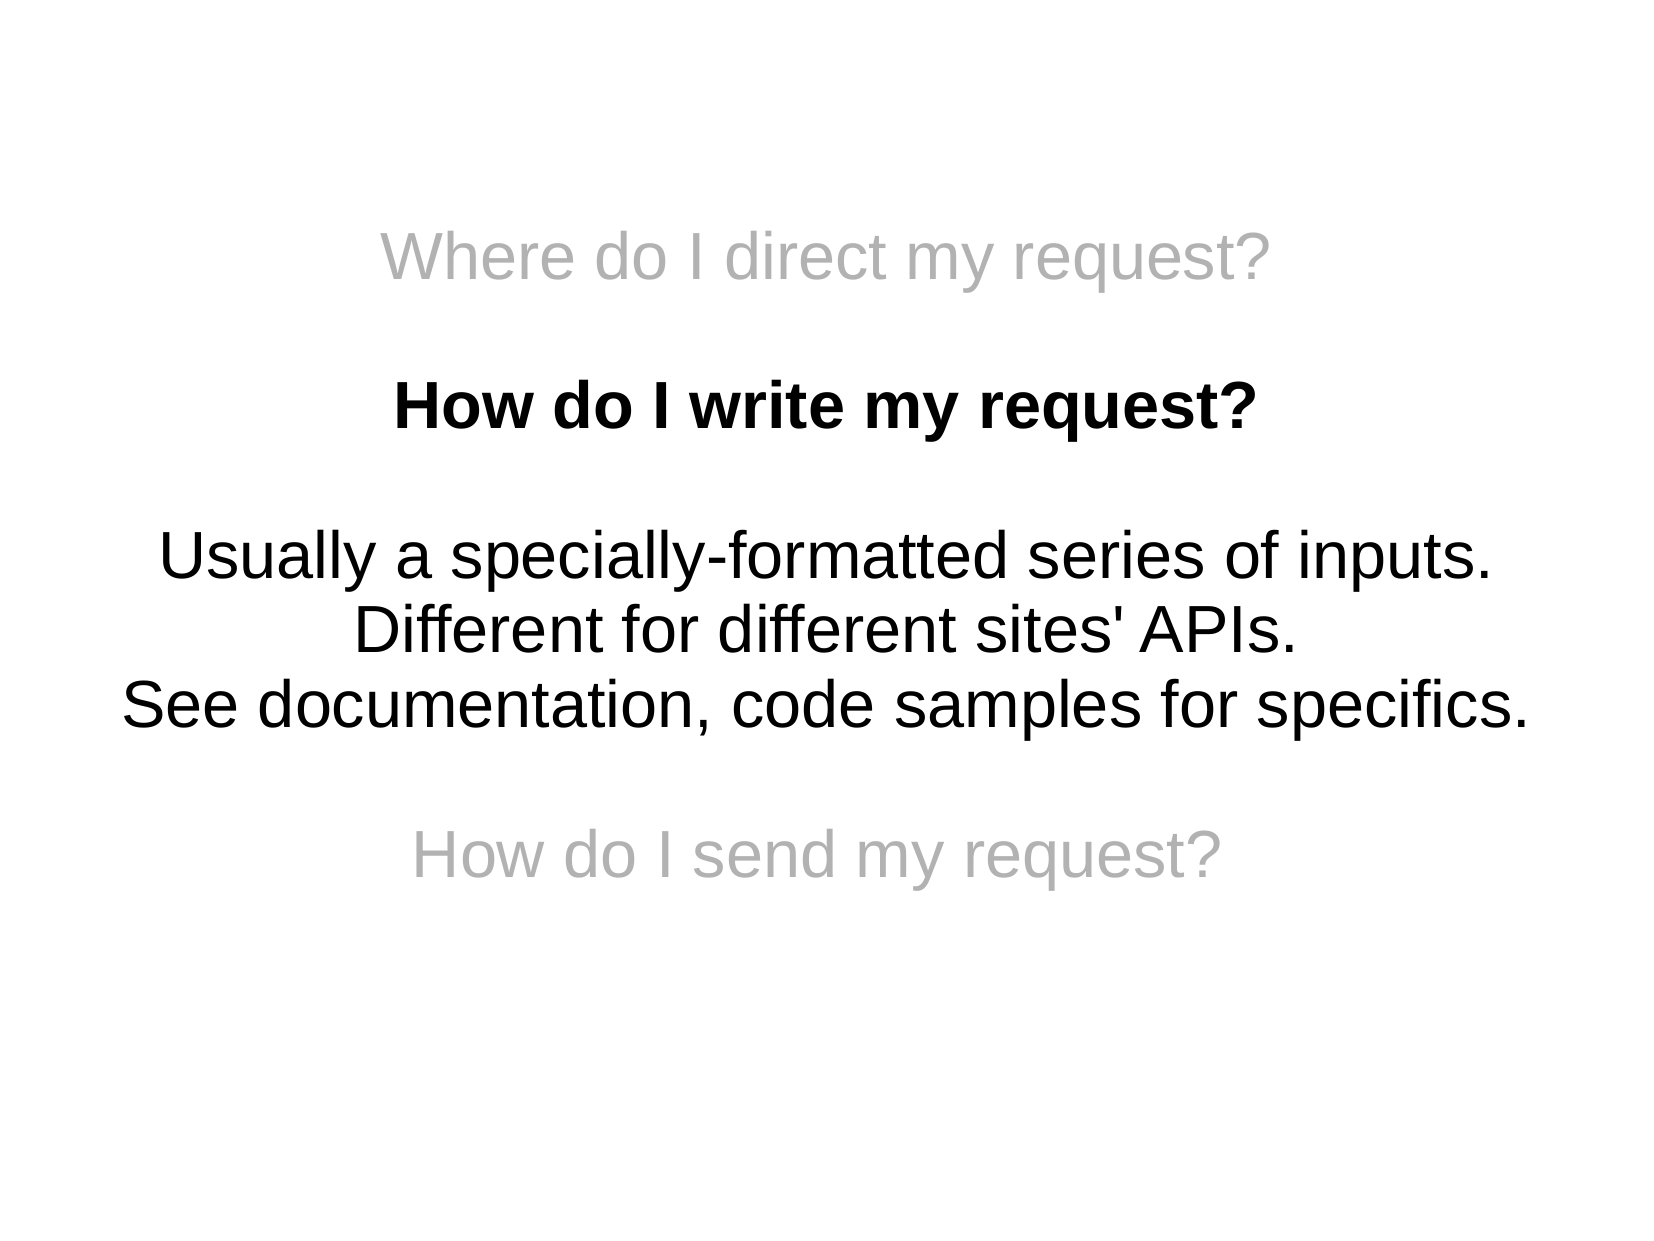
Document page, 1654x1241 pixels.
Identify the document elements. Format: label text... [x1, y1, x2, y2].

subtitle Where do I direct my request? How do I write my request? Usually a specially-formatted series of inputs. Different for different sites' APIs. See documentation, code samples for specifics. How do I send my request? [82, 75, 1571, 1036]
